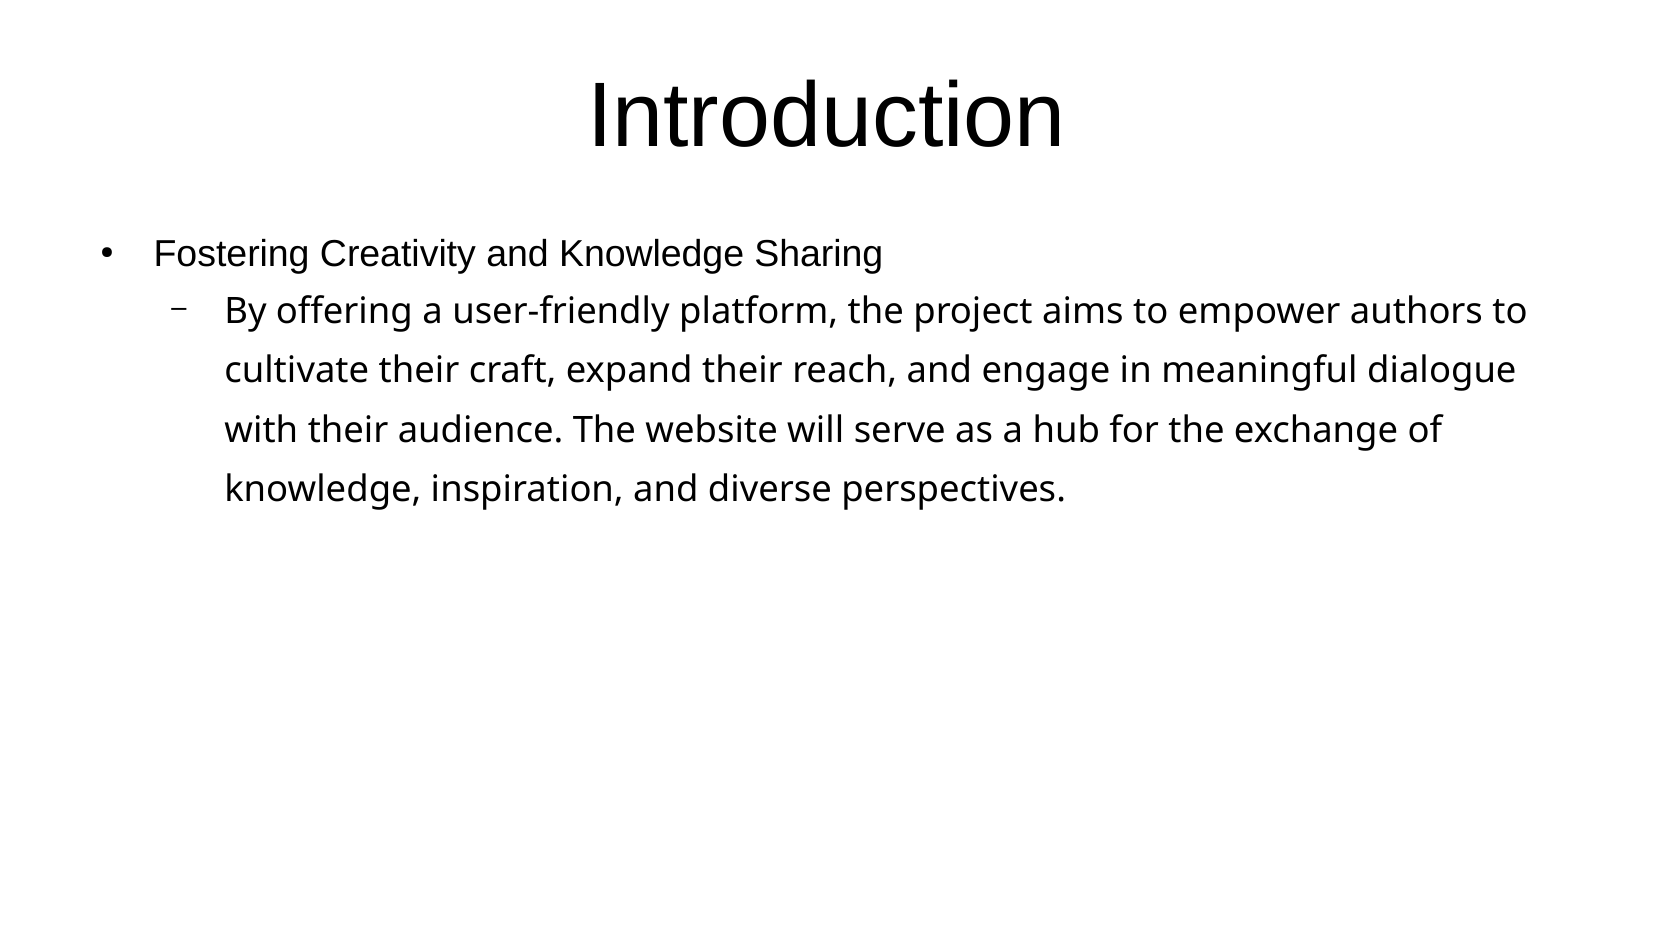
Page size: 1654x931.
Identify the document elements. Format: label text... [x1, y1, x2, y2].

title Introduction [82, 37, 1571, 193]
list Fostering Creativity and Knowledge Sharing By offering a user-friendly platform, the project aims to empower authors to cultivate their craft, expand their reach, and engage in meaningful dialogue with their audience. The website will serve as a hub for the exchange of knowledge, inspiration, and diverse perspectives. [82, 217, 1571, 758]
